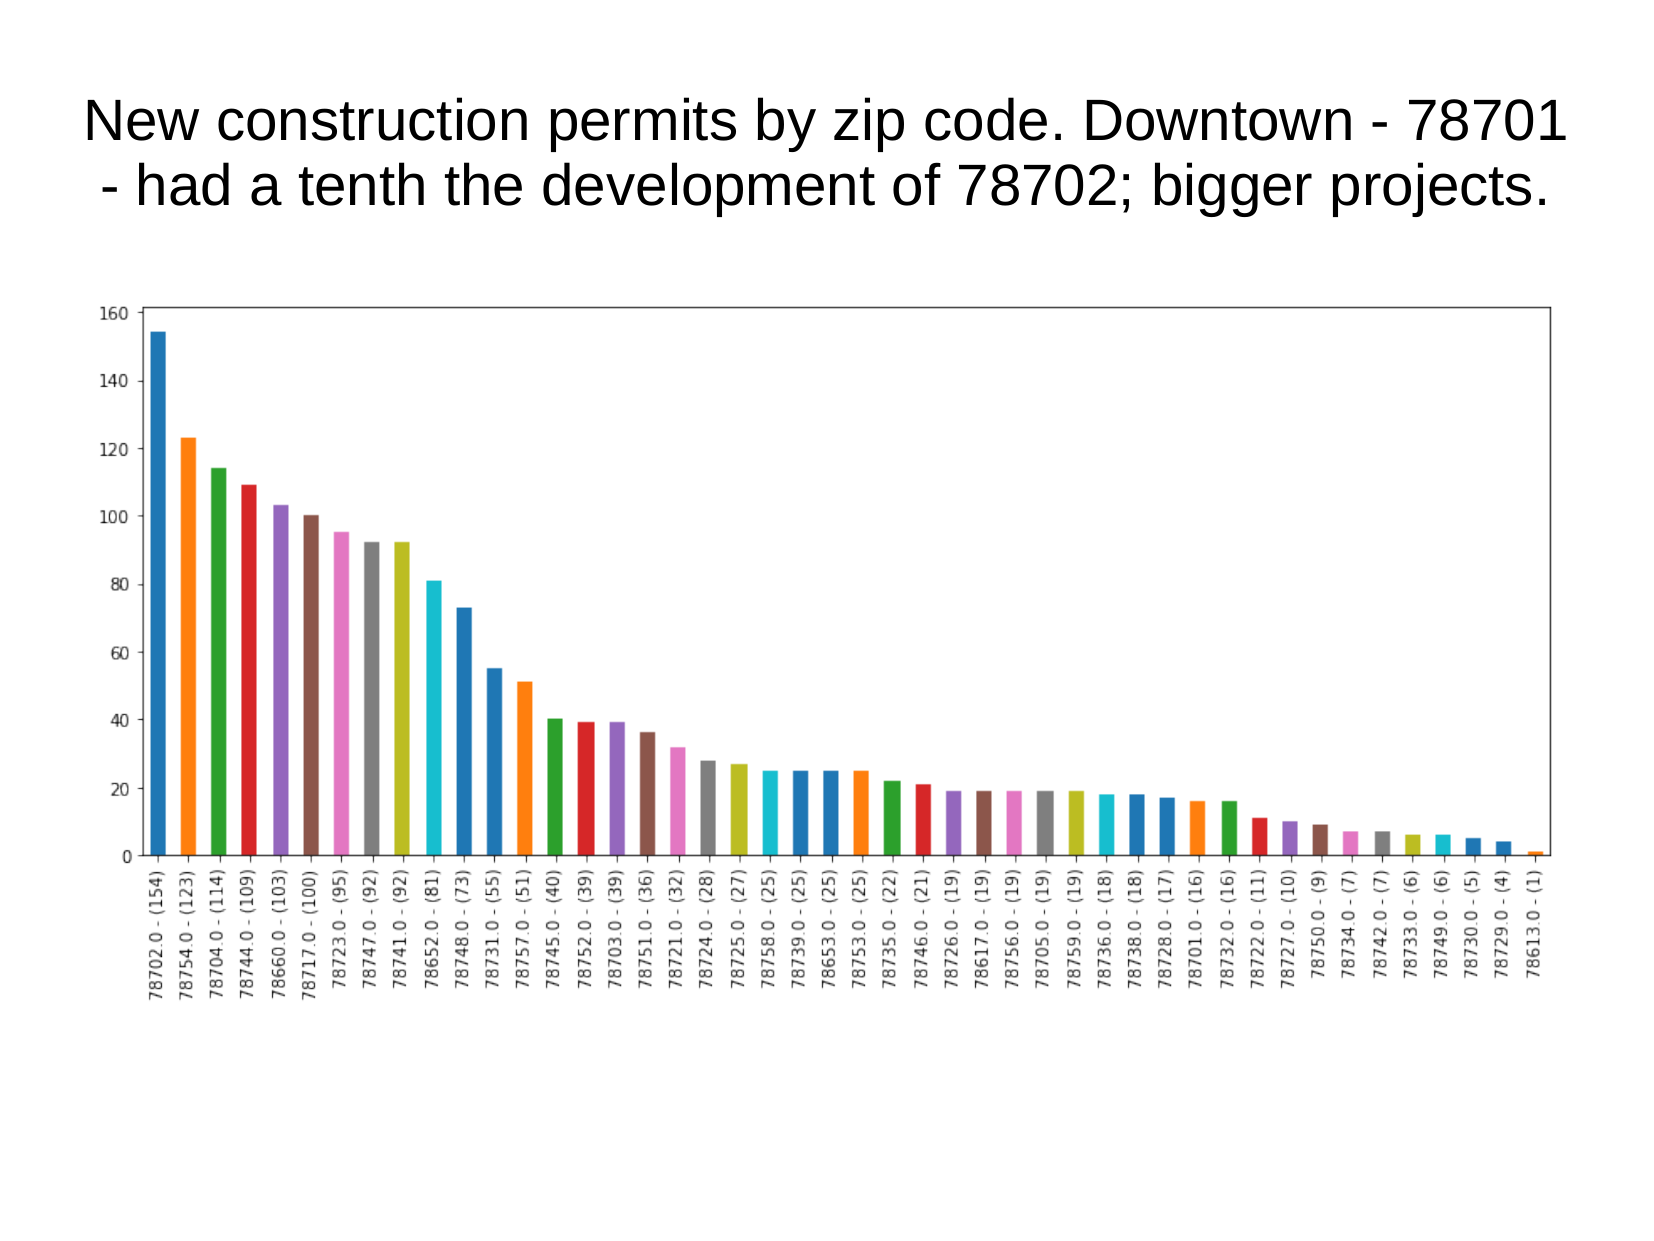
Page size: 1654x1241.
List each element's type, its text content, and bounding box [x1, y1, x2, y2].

picture [87, 290, 1567, 1010]
title New construction permits by zip code. Downtown - 78701 - had a tenth the development of 78702; bigger projects. [82, 49, 1571, 257]
